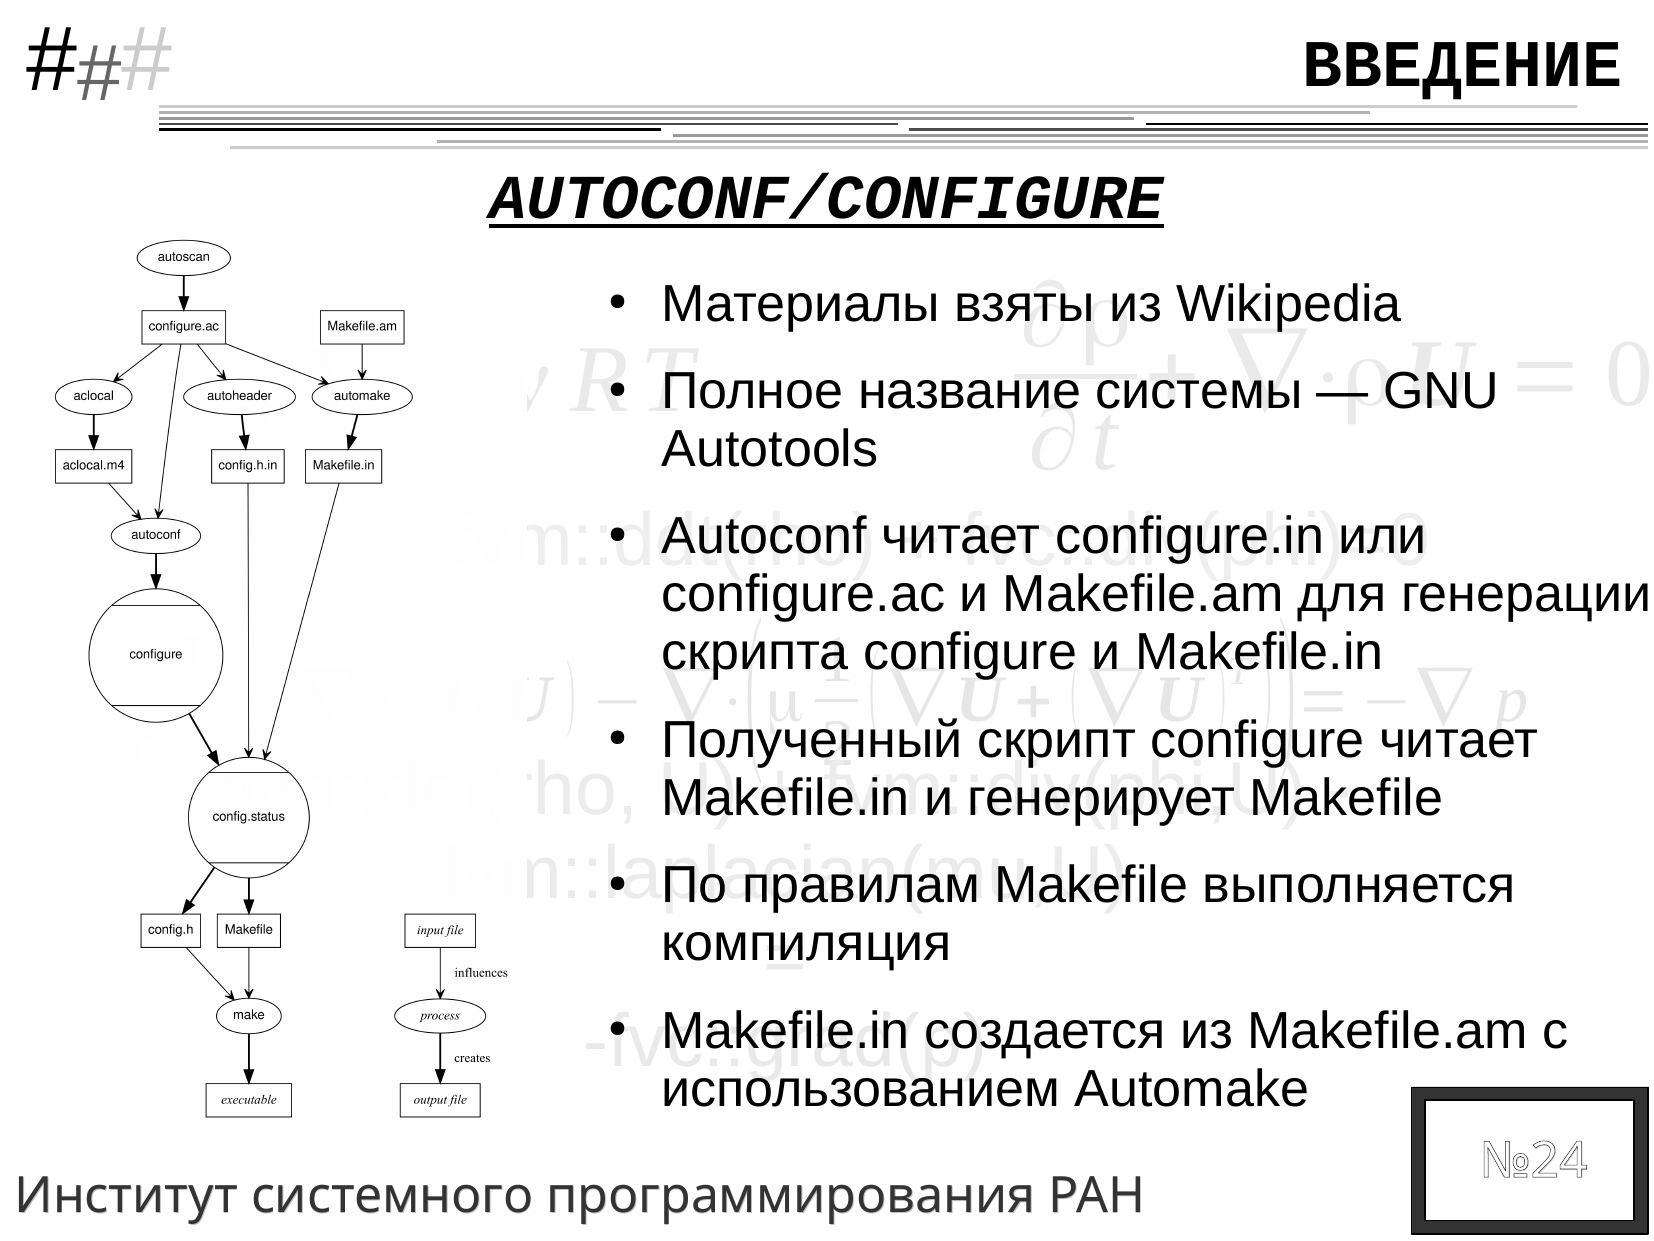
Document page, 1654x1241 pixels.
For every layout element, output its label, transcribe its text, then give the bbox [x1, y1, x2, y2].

picture [29, 236, 527, 1123]
list Материалы взяты из Wikipedia Полное название системы — GNU Autotools Autoconf читает configure.in или configure.ac и Makefile.am для генерации скрипта configure и Makefile.in Полученный скрипт configure читает Makefile.in и генерирует Makefile По правилам Makefile выполняется компиляция Makefile.in создается из Makefile.am с использованием Automake [590, 274, 1654, 1118]
title AUTOCONF/CONFIGURE [0, 147, 1654, 257]
